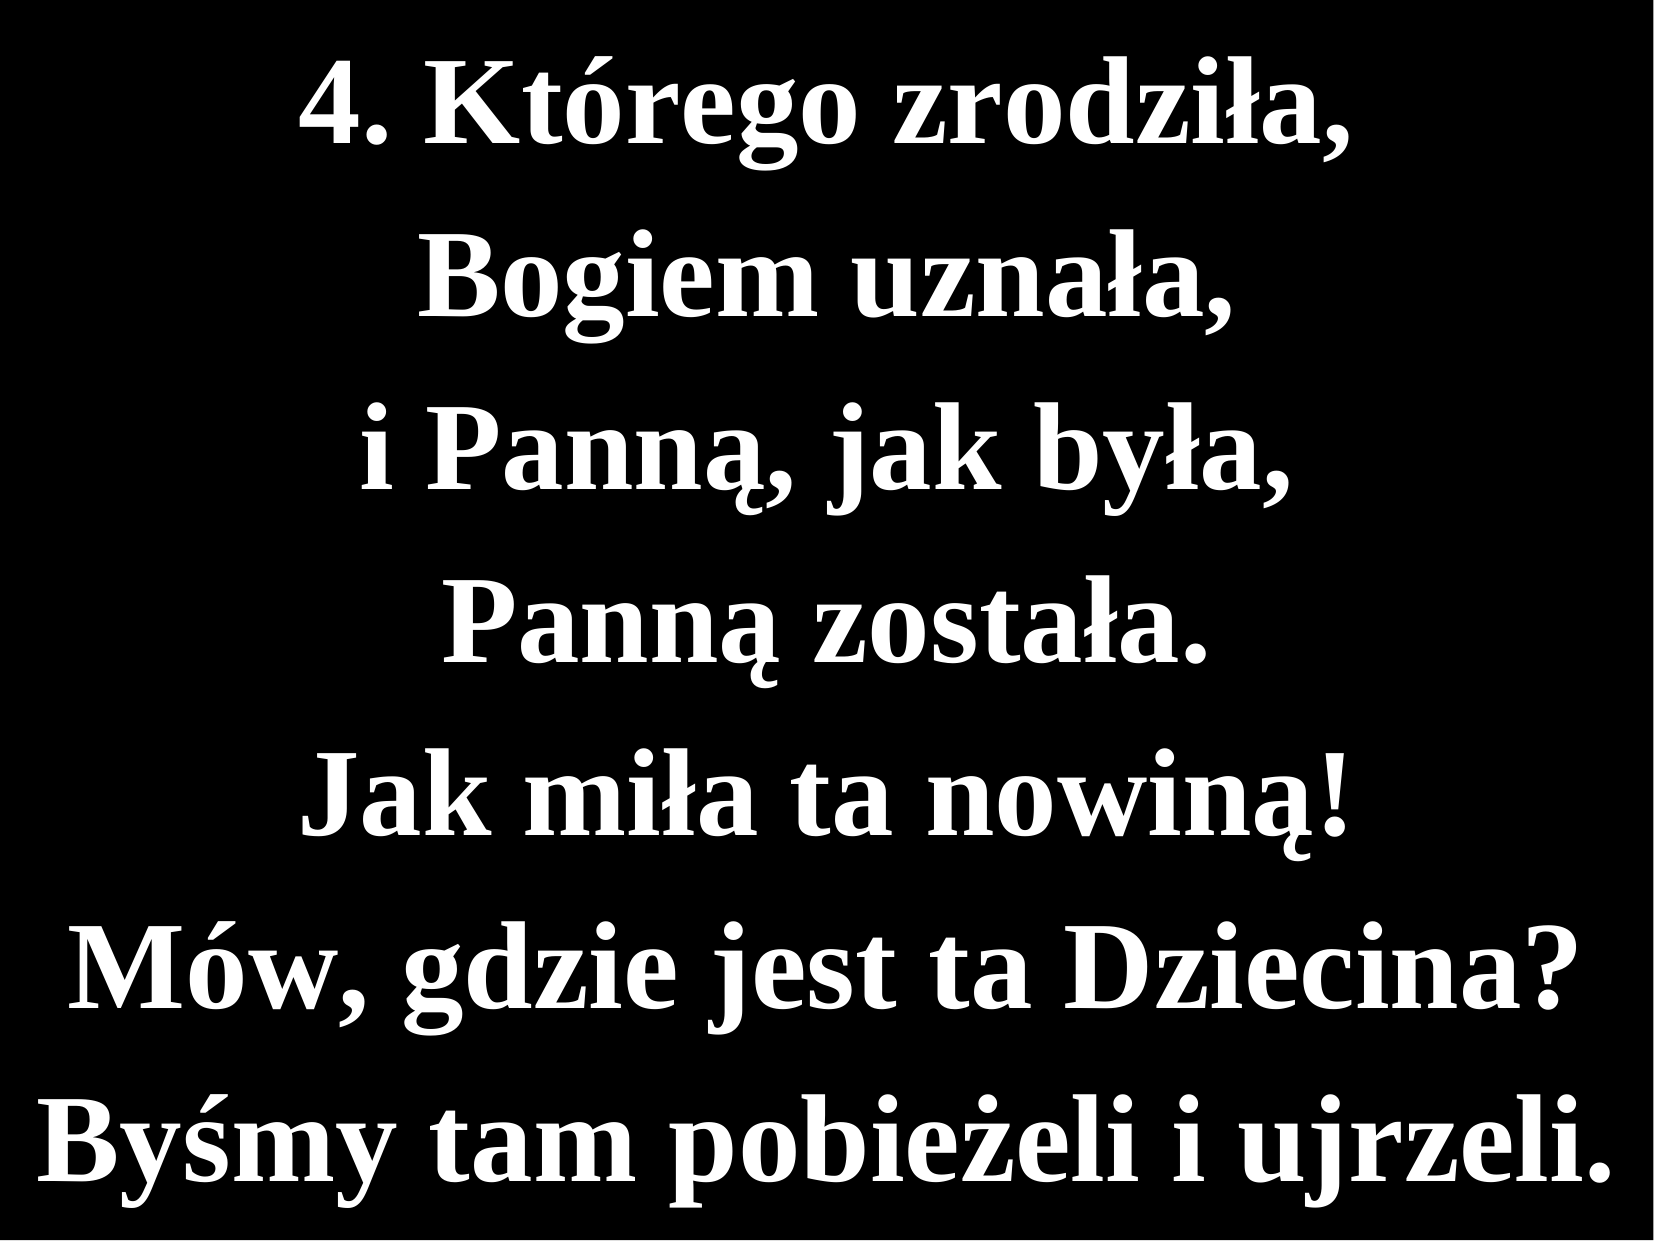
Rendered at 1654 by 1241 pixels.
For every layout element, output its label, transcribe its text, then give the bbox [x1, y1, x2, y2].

title 4. Którego zrodziła, ppp Bogiem uznała, ppp i Panną, jak była, ppp Panną została. ppp Jak miła ta nowiną! ppp Mów, gdzie jest ta Dziecina? ppp Byśmy tam pobieżeli i ujrzeli. [0, 0, 1654, 1241]
